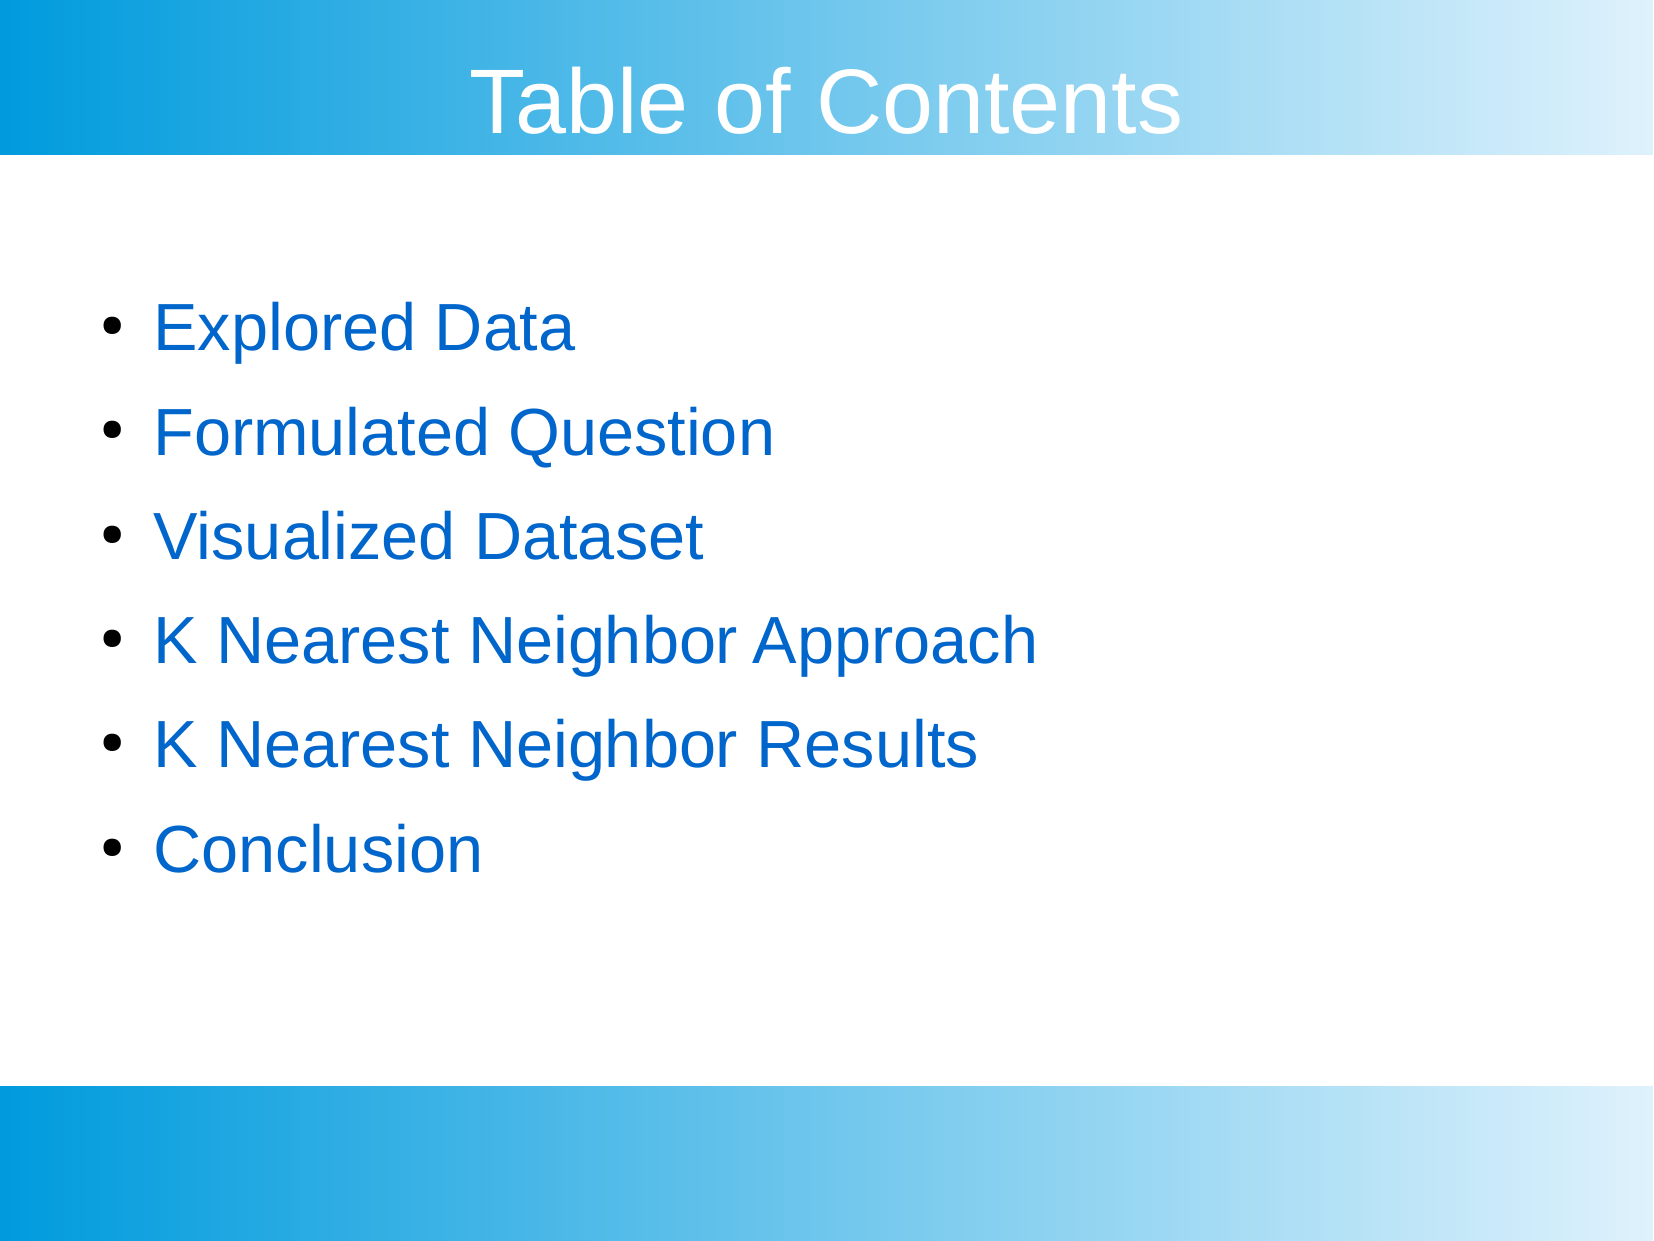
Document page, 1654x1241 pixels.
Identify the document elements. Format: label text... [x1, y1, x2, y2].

list Explored Data Formulated Question Visualized Dataset K Nearest Neighbor Approach K Nearest Neighbor Results Conclusion [82, 290, 1571, 1010]
title Table of Contents [82, 49, 1571, 155]
